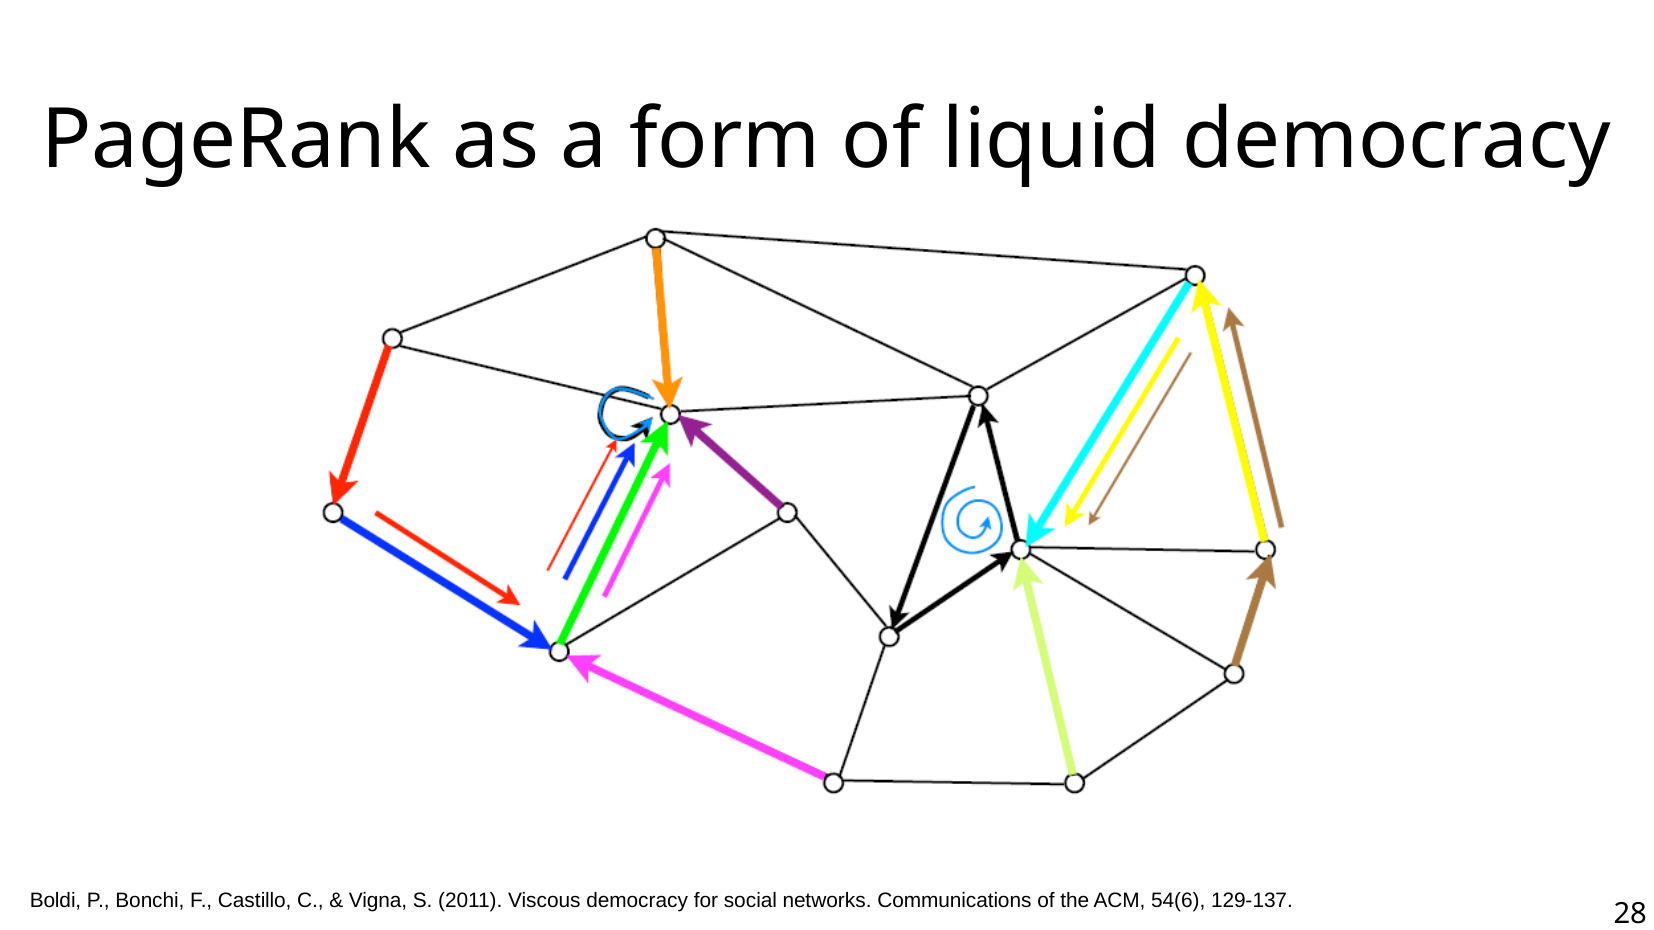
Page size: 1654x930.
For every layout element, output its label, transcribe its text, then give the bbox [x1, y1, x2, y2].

picture [289, 257, 1366, 826]
text_box Boldi, P., Bonchi, F., Castillo, C., & Vigna, S. (2011). Viscous democracy for social networks. Communications of the ACM, 54(6), 129-137. [15, 880, 1308, 919]
title PageRank as a form of liquid democracy [0, 15, 1653, 257]
